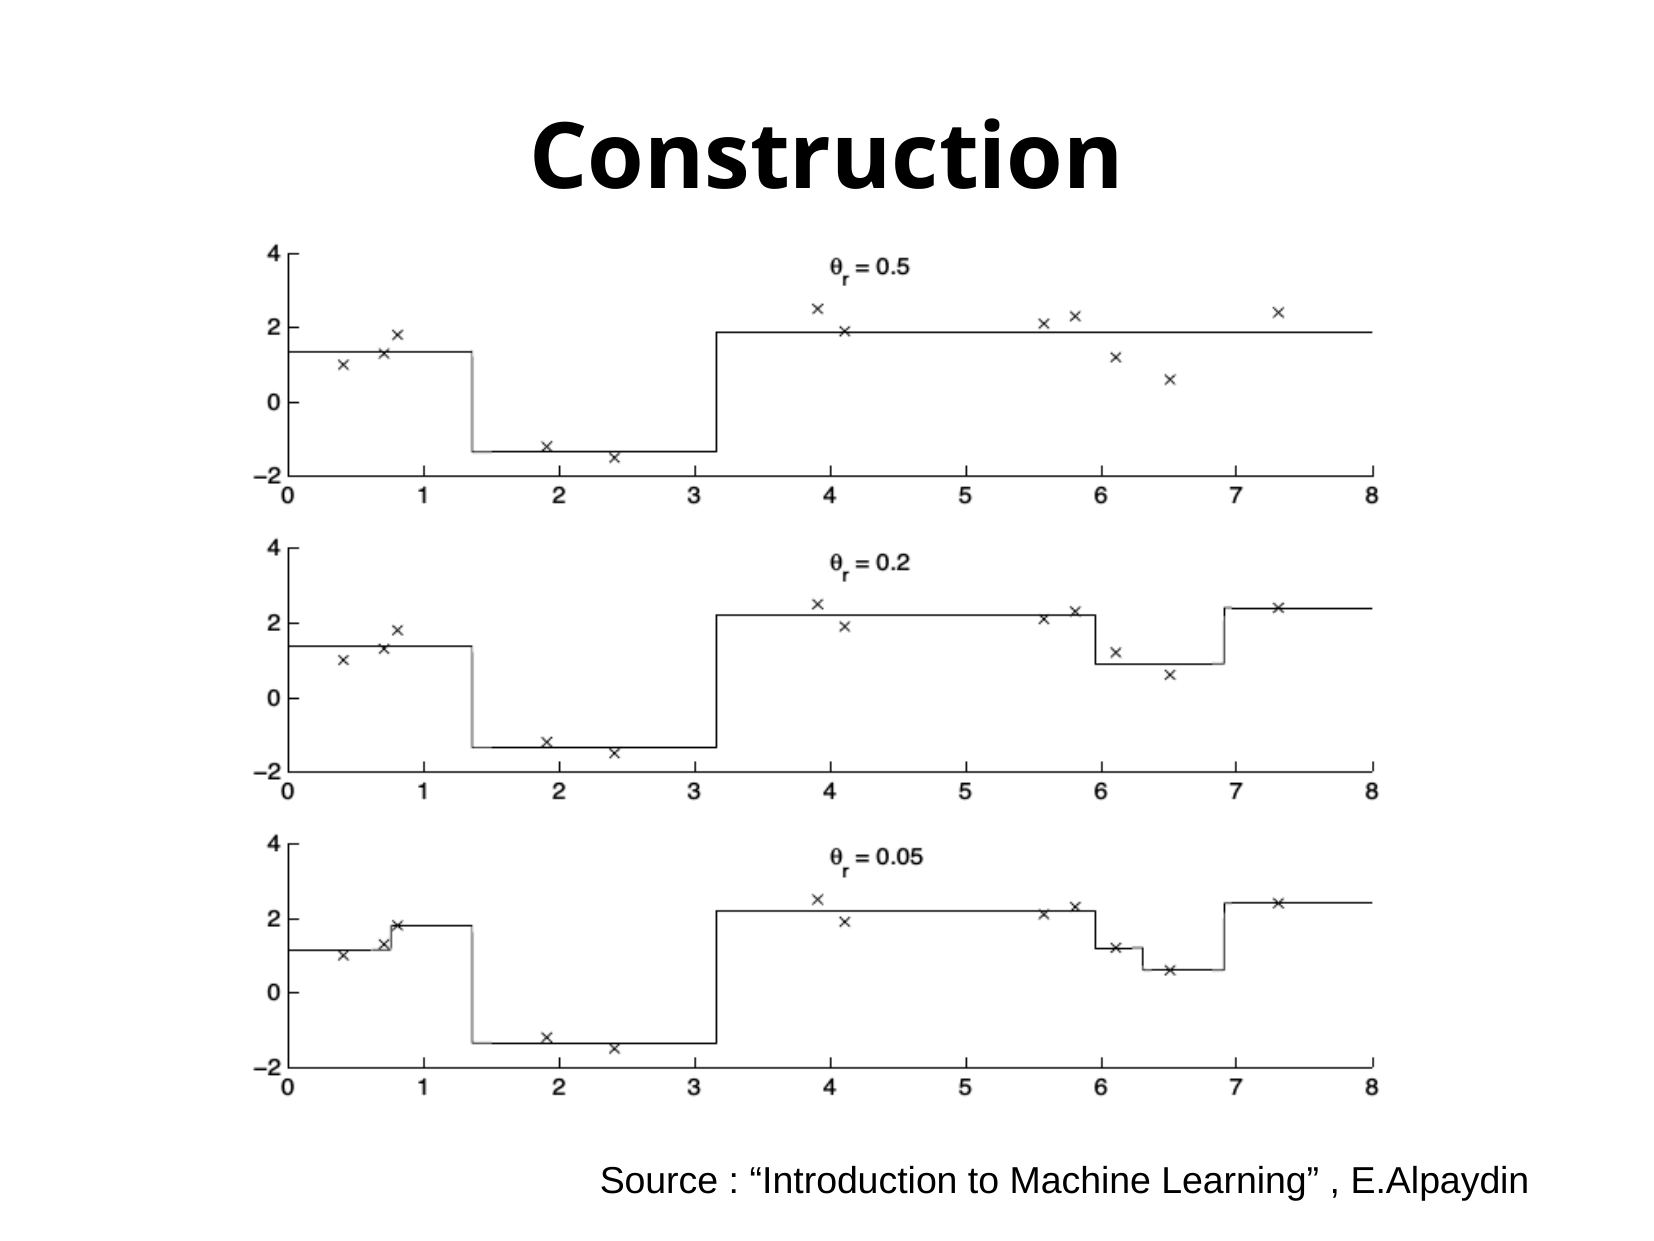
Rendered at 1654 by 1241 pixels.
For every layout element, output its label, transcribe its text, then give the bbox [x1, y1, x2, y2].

title Construction [82, 49, 1571, 257]
text_box Source : “Introduction to Machine Learning” , E.Alpaydin [585, 1152, 1636, 1241]
picture [252, 219, 1402, 1123]
